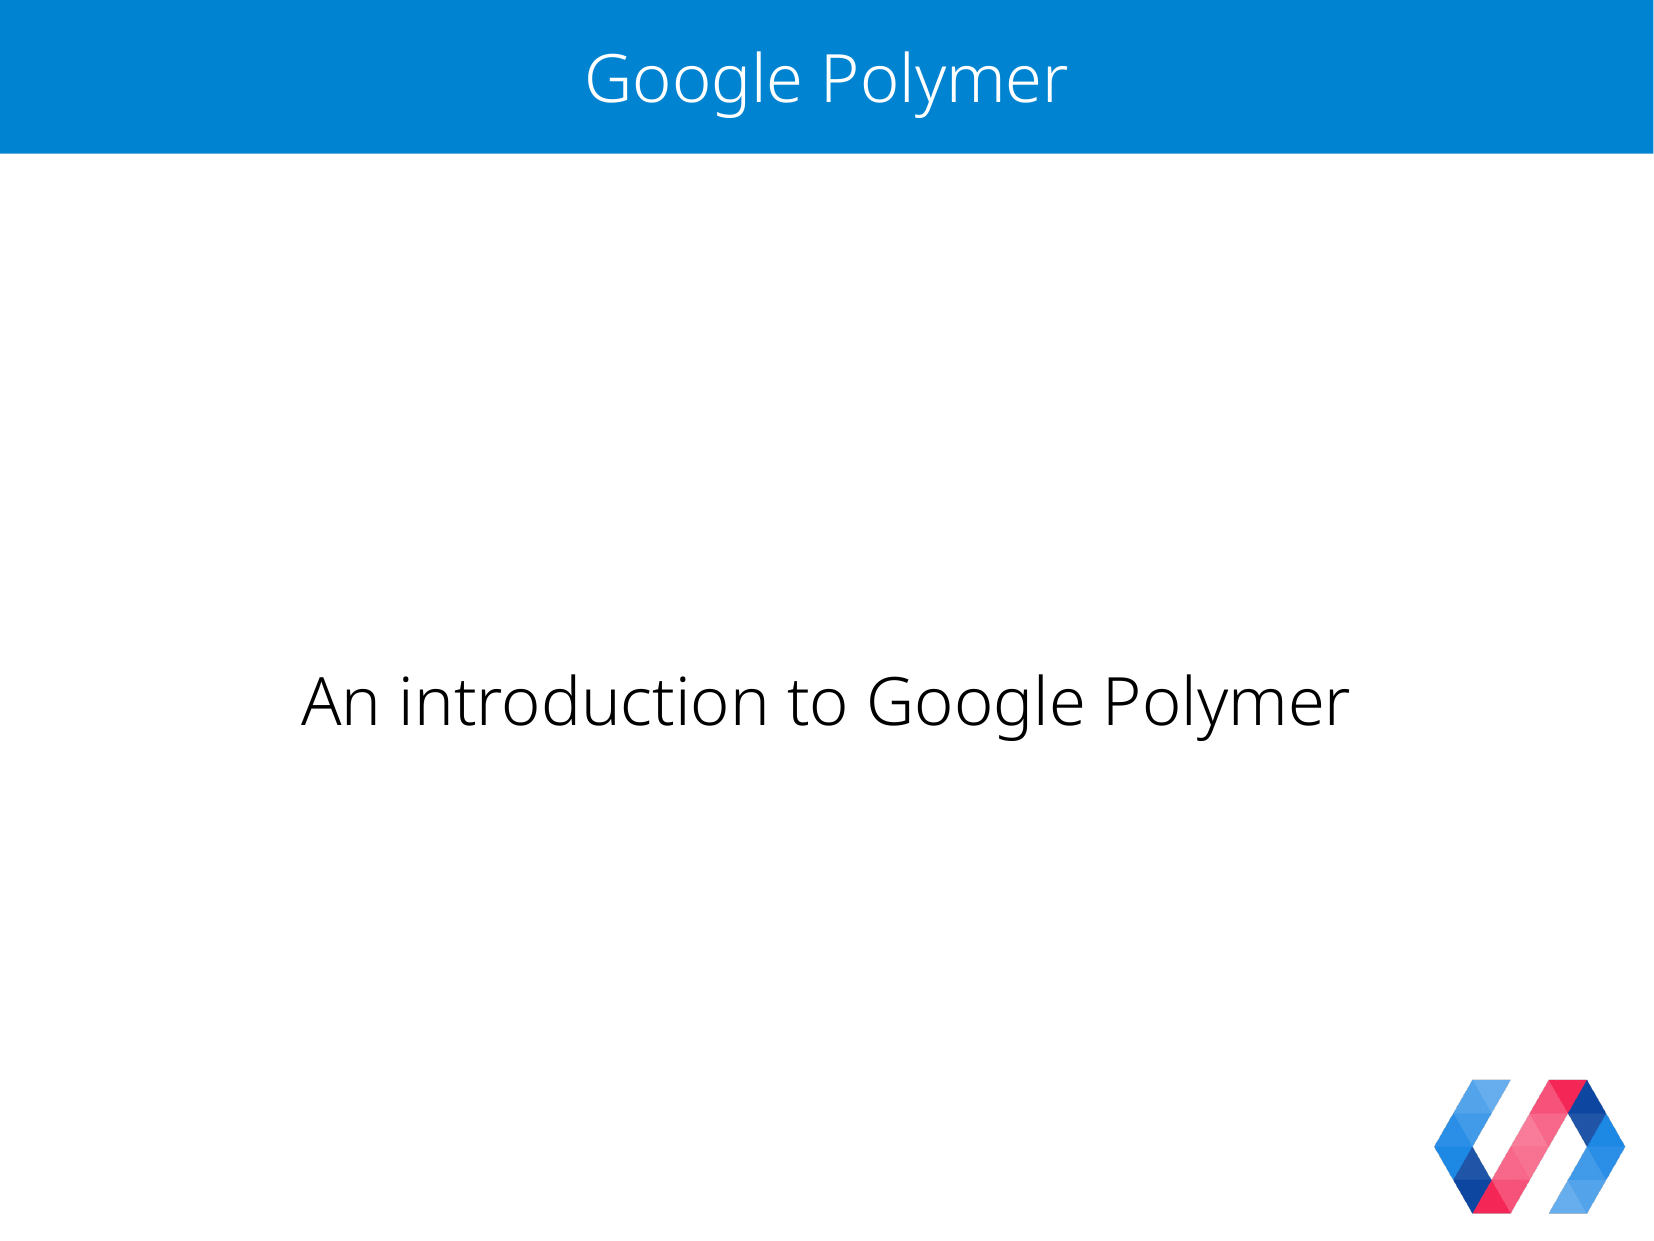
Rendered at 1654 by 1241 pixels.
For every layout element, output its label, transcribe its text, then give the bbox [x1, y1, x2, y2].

subtitle An introduction to Google Polymer [82, 290, 1571, 1109]
picture [1429, 1076, 1630, 1217]
title Google Polymer [0, 0, 1654, 154]
